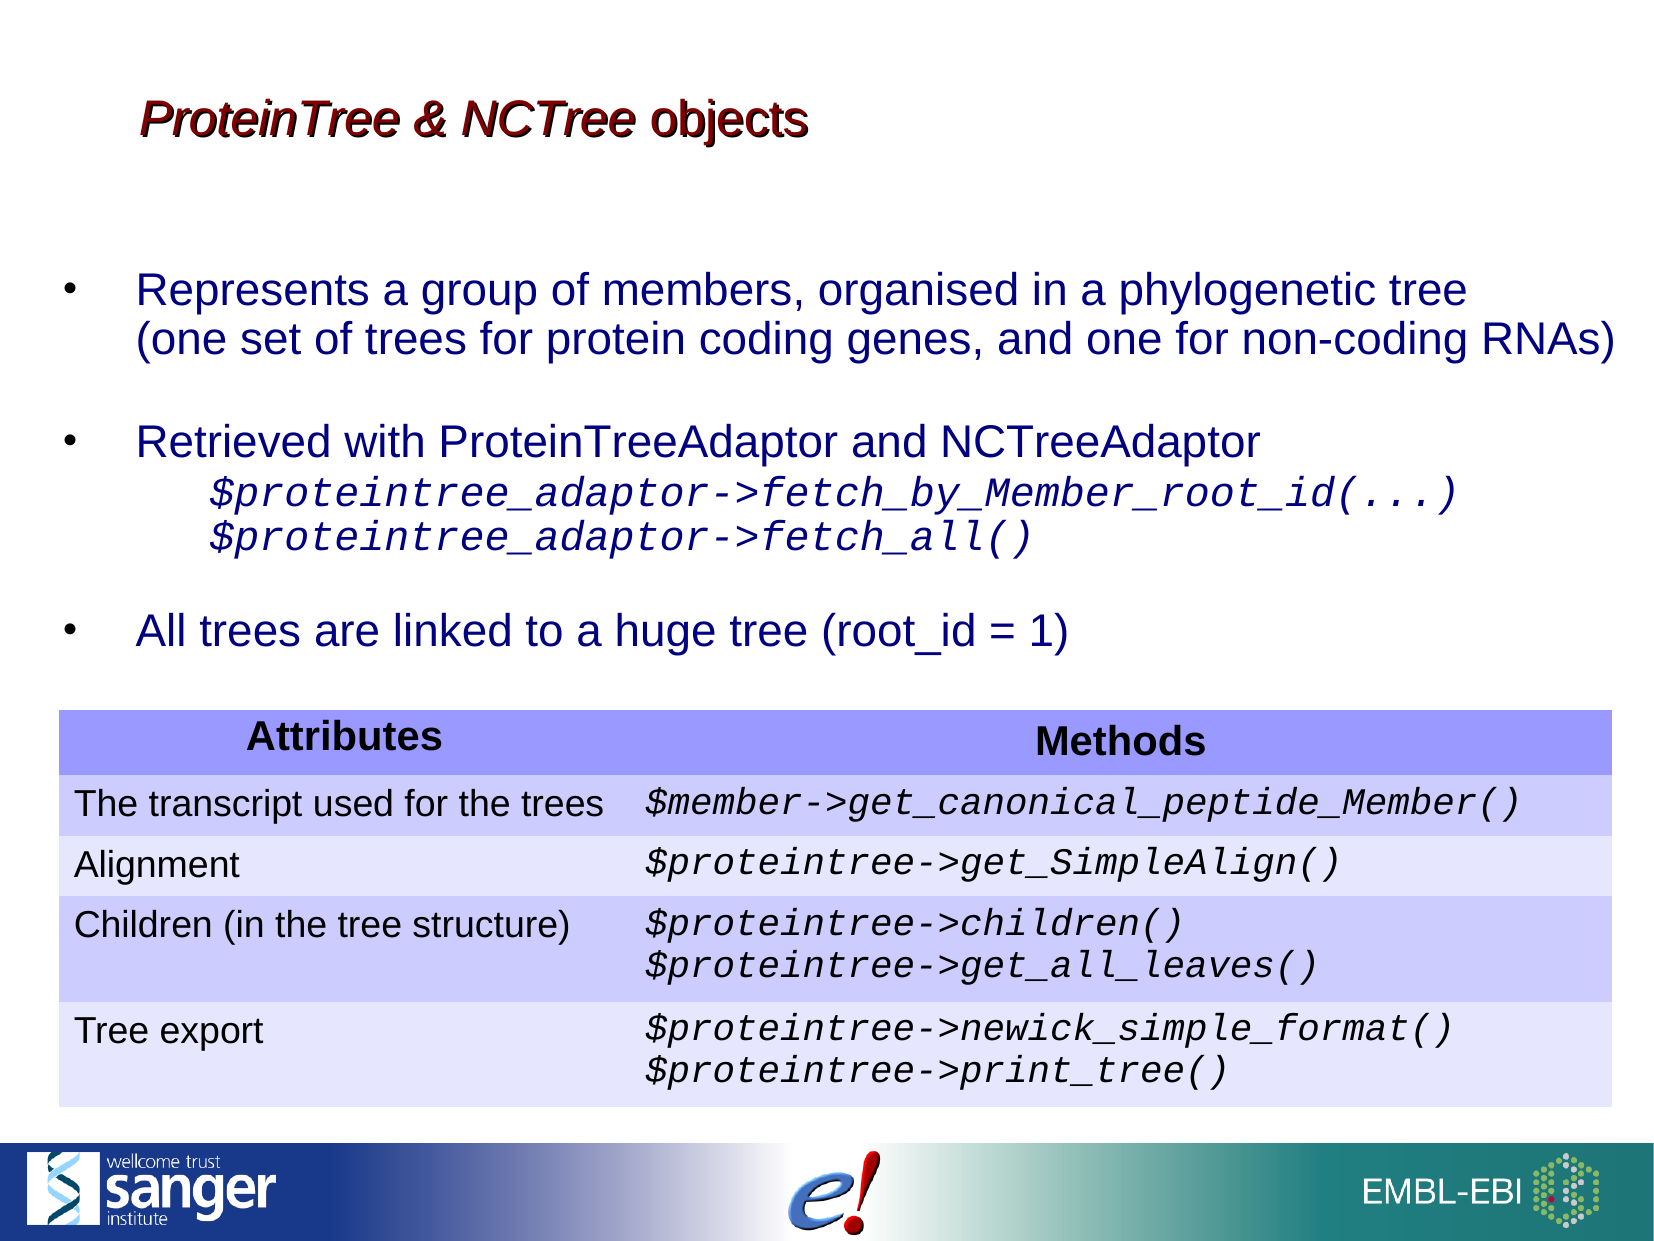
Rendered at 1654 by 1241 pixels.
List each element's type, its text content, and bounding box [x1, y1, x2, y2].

table_cell The transcript used for the trees [59, 775, 630, 836]
table_cell Children (in the tree structure) [59, 896, 630, 1002]
table_cell Tree export [59, 1002, 630, 1107]
table_cell $proteintree->children() $proteintree->get_all_leaves() [630, 896, 1612, 1002]
table_cell $proteintree->get_SimpleAlign() [630, 836, 1612, 896]
table_cell $member->get_canonical_peptide_Member() [630, 775, 1612, 836]
table_cell Alignment [59, 836, 630, 896]
picture [0, 1143, 1654, 1241]
table_header Attributes [59, 710, 630, 775]
table_cell $proteintree->newick_simple_format() $proteintree->print_tree() [630, 1002, 1612, 1107]
text_box Represents a group of members, organised in a phylogenetic tree (one set of trees for protein coding genes, and one for non-coding RNAs) Retrieved with ProteinTreeAdaptor and NCTreeAdaptor $proteintree_adaptor->fetch_by_Member_root_id(...) $proteintree_adaptor->fetch_all() All trees are linked to a huge tree (root_id = 1) [47, 259, 1632, 658]
title ProteinTree & NCTree objects [123, 30, 1527, 209]
table_header Methods [630, 710, 1612, 775]
